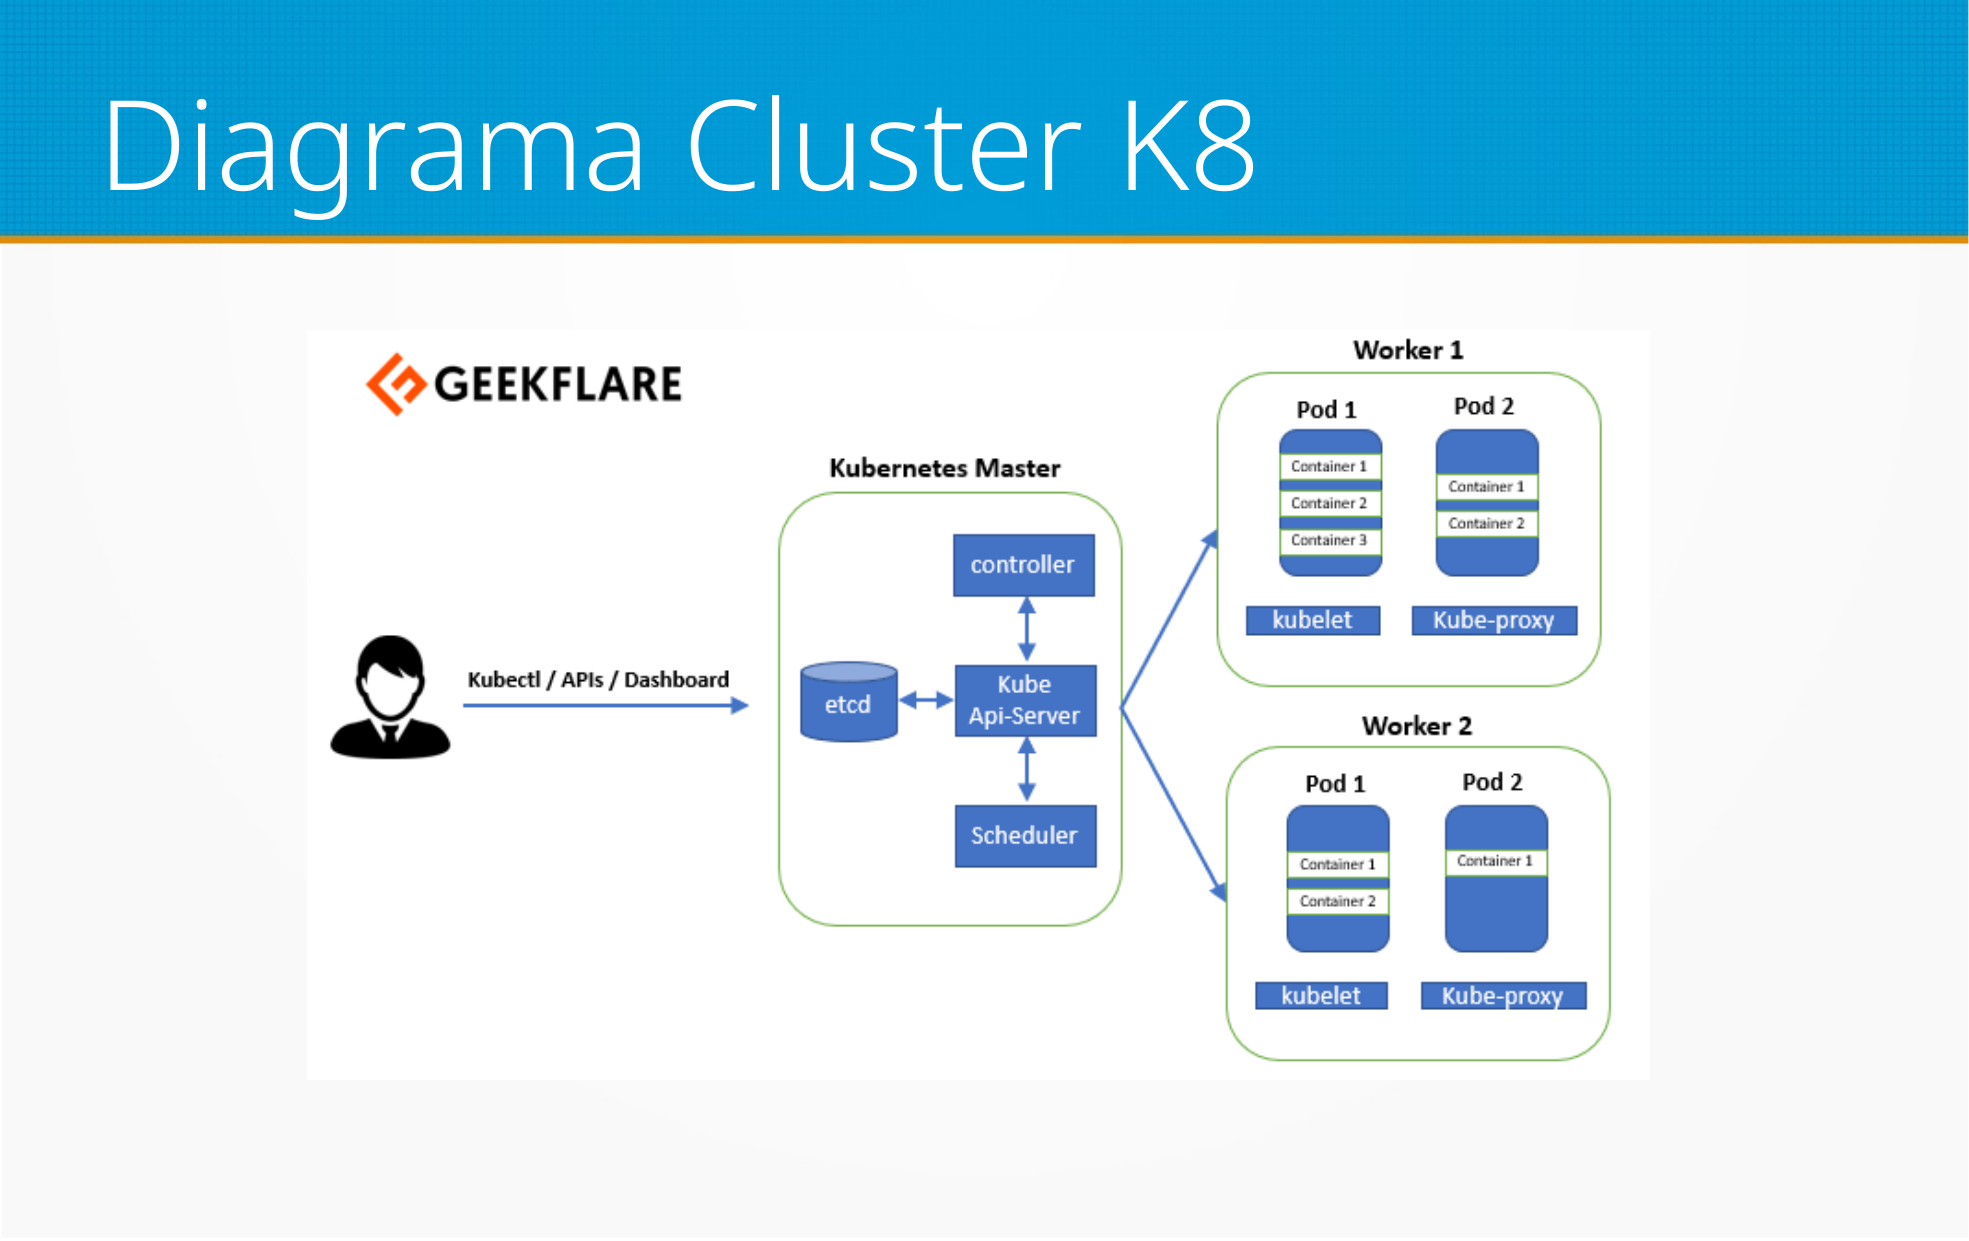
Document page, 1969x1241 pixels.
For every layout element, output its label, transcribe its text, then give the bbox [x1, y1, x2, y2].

title Diagrama Cluster K8 [98, 19, 1870, 227]
picture [0, 233, 1969, 1241]
